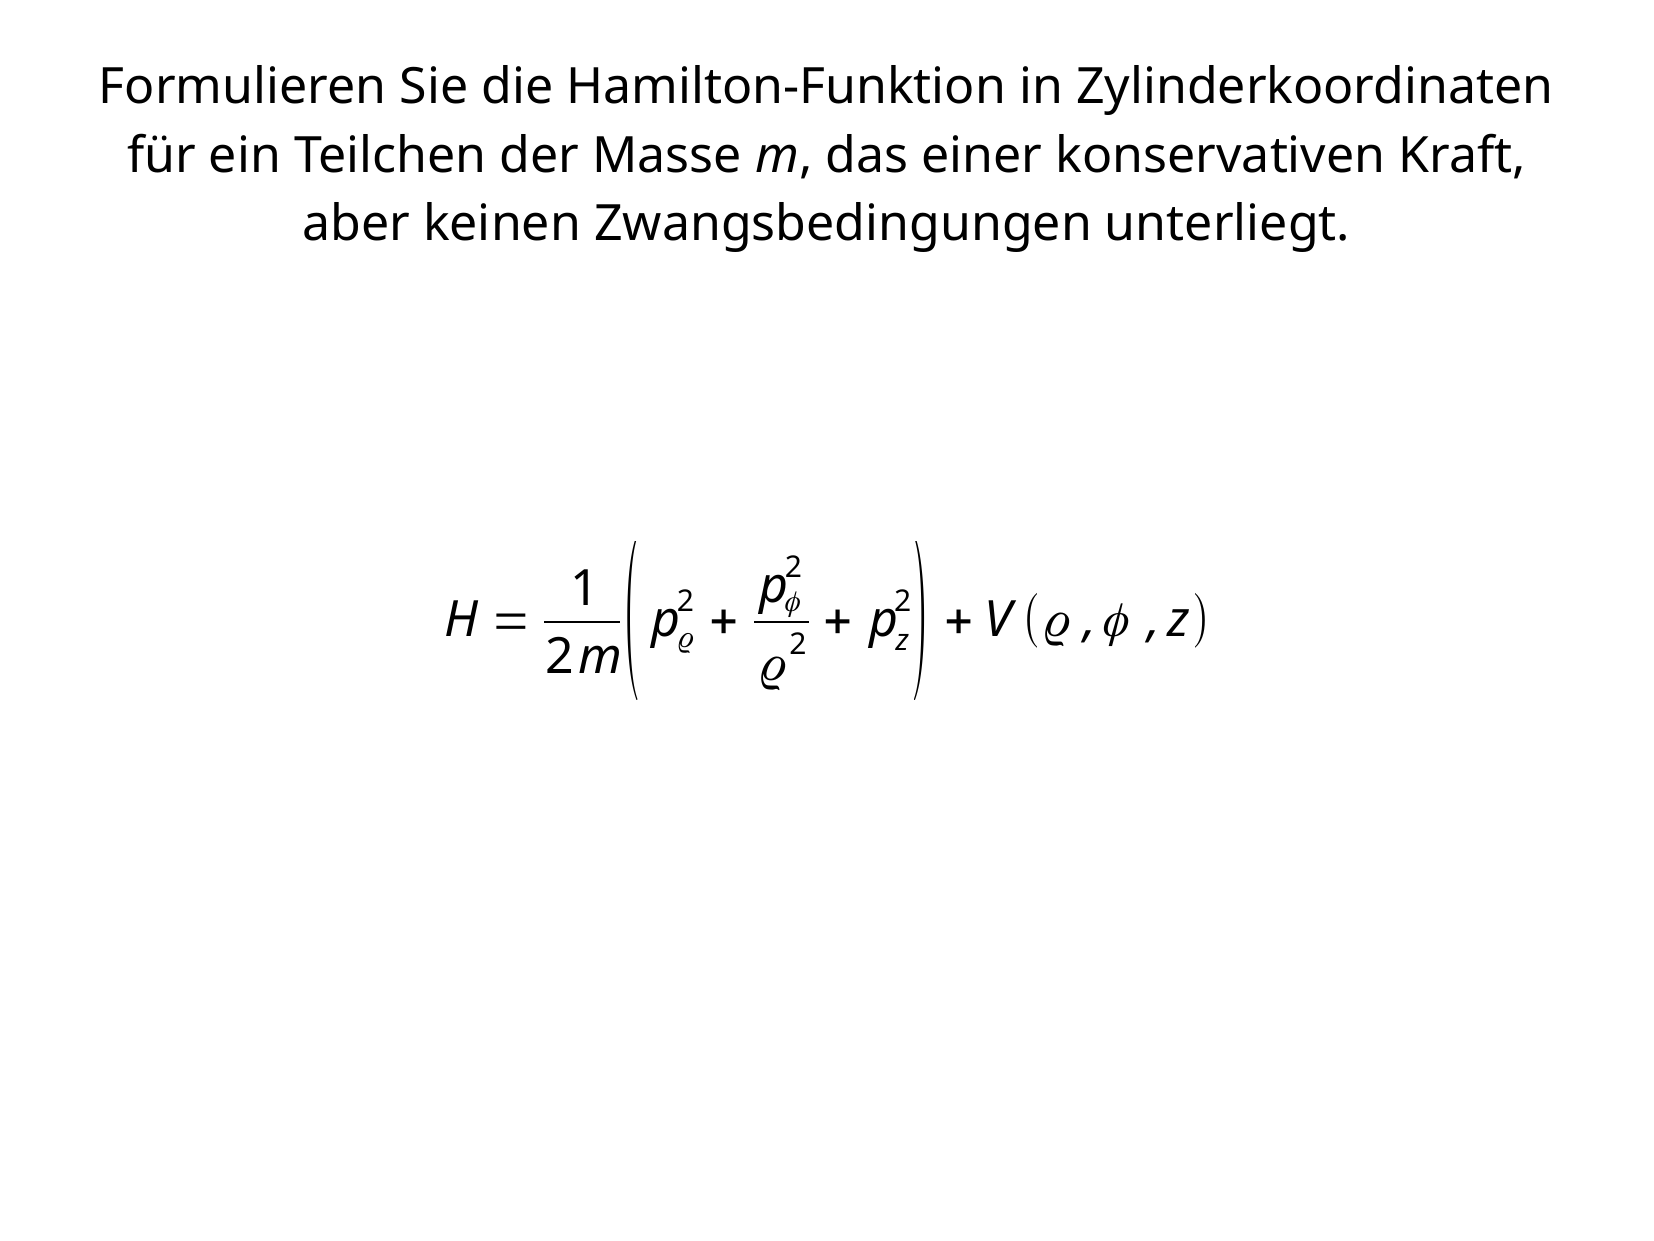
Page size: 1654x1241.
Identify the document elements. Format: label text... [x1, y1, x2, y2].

title Formulieren Sie die Hamilton-Funktion in Zylinderkoordinaten für ein Teilchen der Masse m, das einer konservativen Kraft, aber keinen Zwangsbedingungen unterliegt. [82, 33, 1571, 272]
chart [437, 541, 1216, 700]
